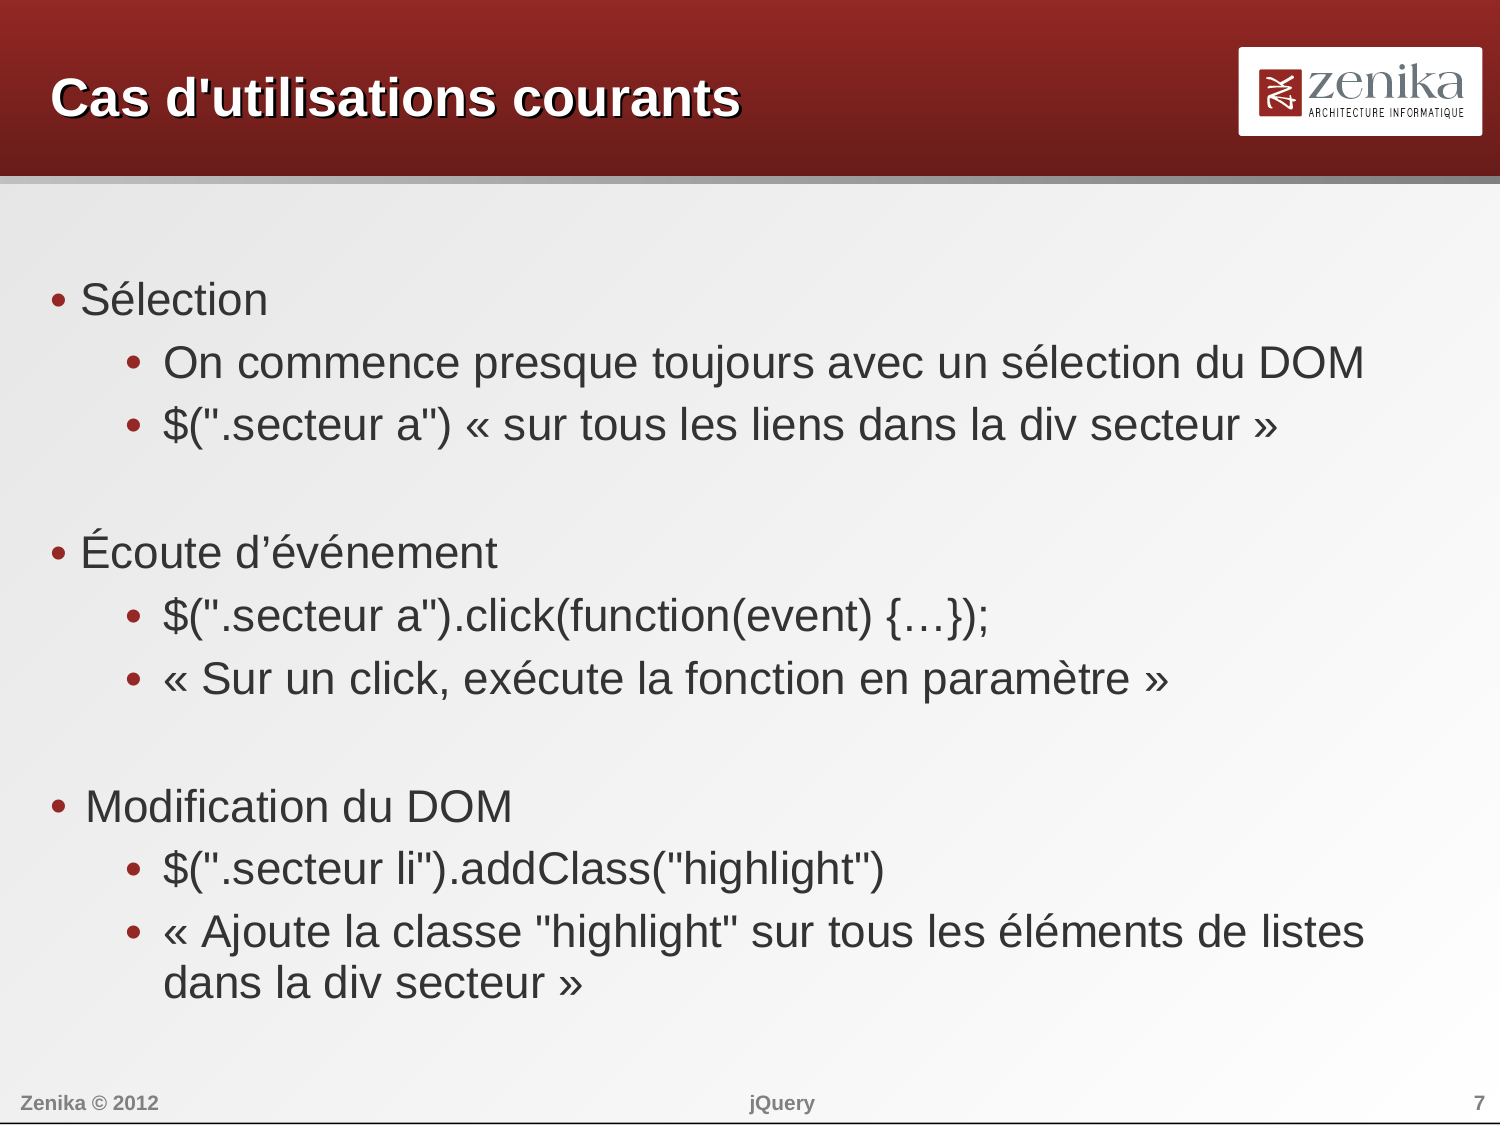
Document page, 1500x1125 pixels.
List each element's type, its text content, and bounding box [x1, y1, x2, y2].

title Cas d'utilisations courants [50, 3, 1206, 192]
list Sélection On commence presque toujours avec un sélection du DOM $(".secteur a") « sur tous les liens dans la div secteur » Écoute d’événement $(".secteur a").click(function(event) {…}); « Sur un click, exécute la fonction en paramètre » Modification du DOM $(".secteur li").addClass("highlight") « Ajoute la classe "highlight" sur tous les éléments de listes dans la div secteur » [50, 208, 1435, 1074]
picture [1257, 58, 1464, 125]
